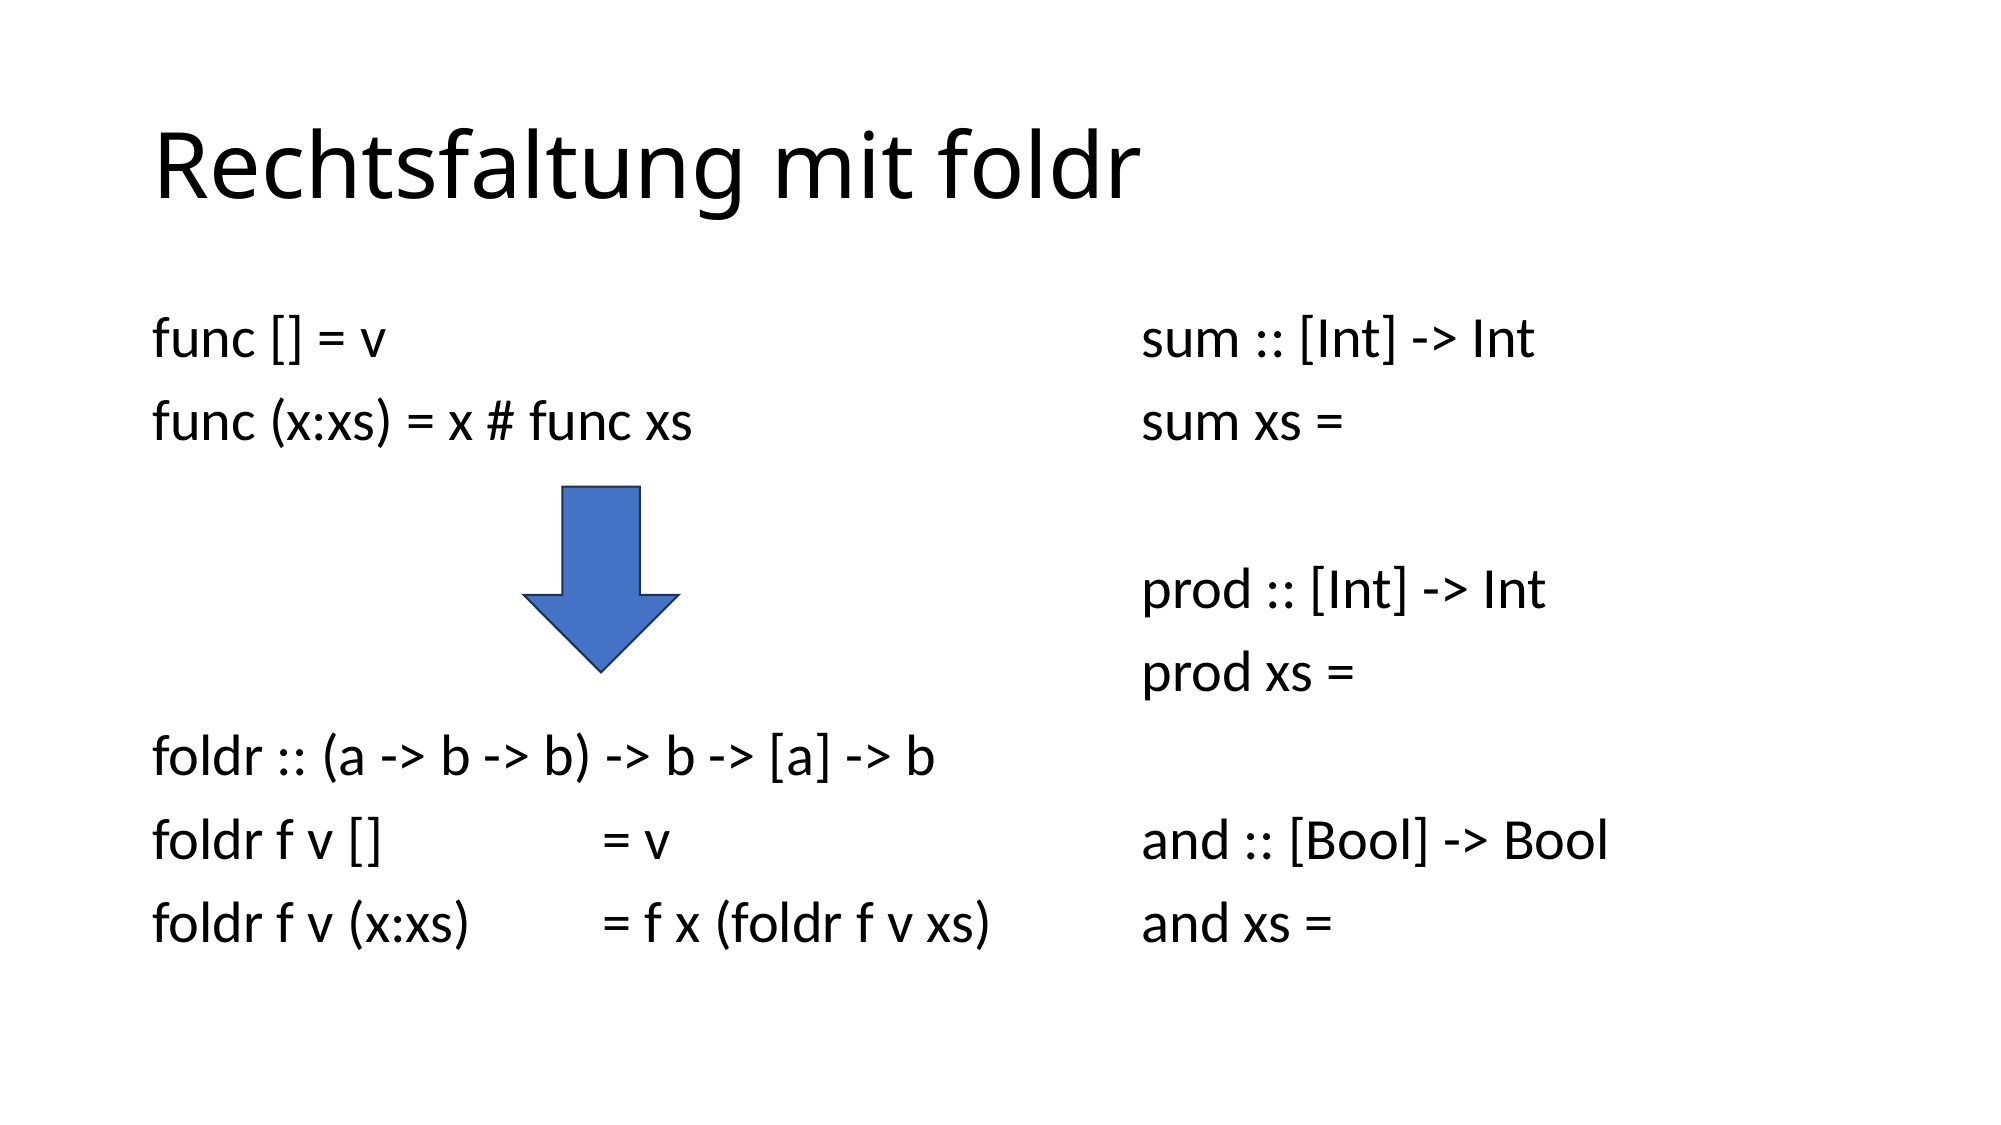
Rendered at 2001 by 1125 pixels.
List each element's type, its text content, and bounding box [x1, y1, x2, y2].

title Rechtsfaltung mit foldr [137, 59, 1863, 278]
list sum :: [Int] -> Int sum xs = prod :: [Int] -> Int prod xs = and :: [Bool] -> Bool and xs = [1126, 299, 1863, 1014]
list func [] = v func (x:xs) = x # func xs foldr :: (a -> b -> b) -> b -> [a] -> b foldr f v [] = v foldr f v (x:xs) = f x (foldr f v xs) [137, 299, 1065, 1014]
text_box [523, 486, 679, 673]
